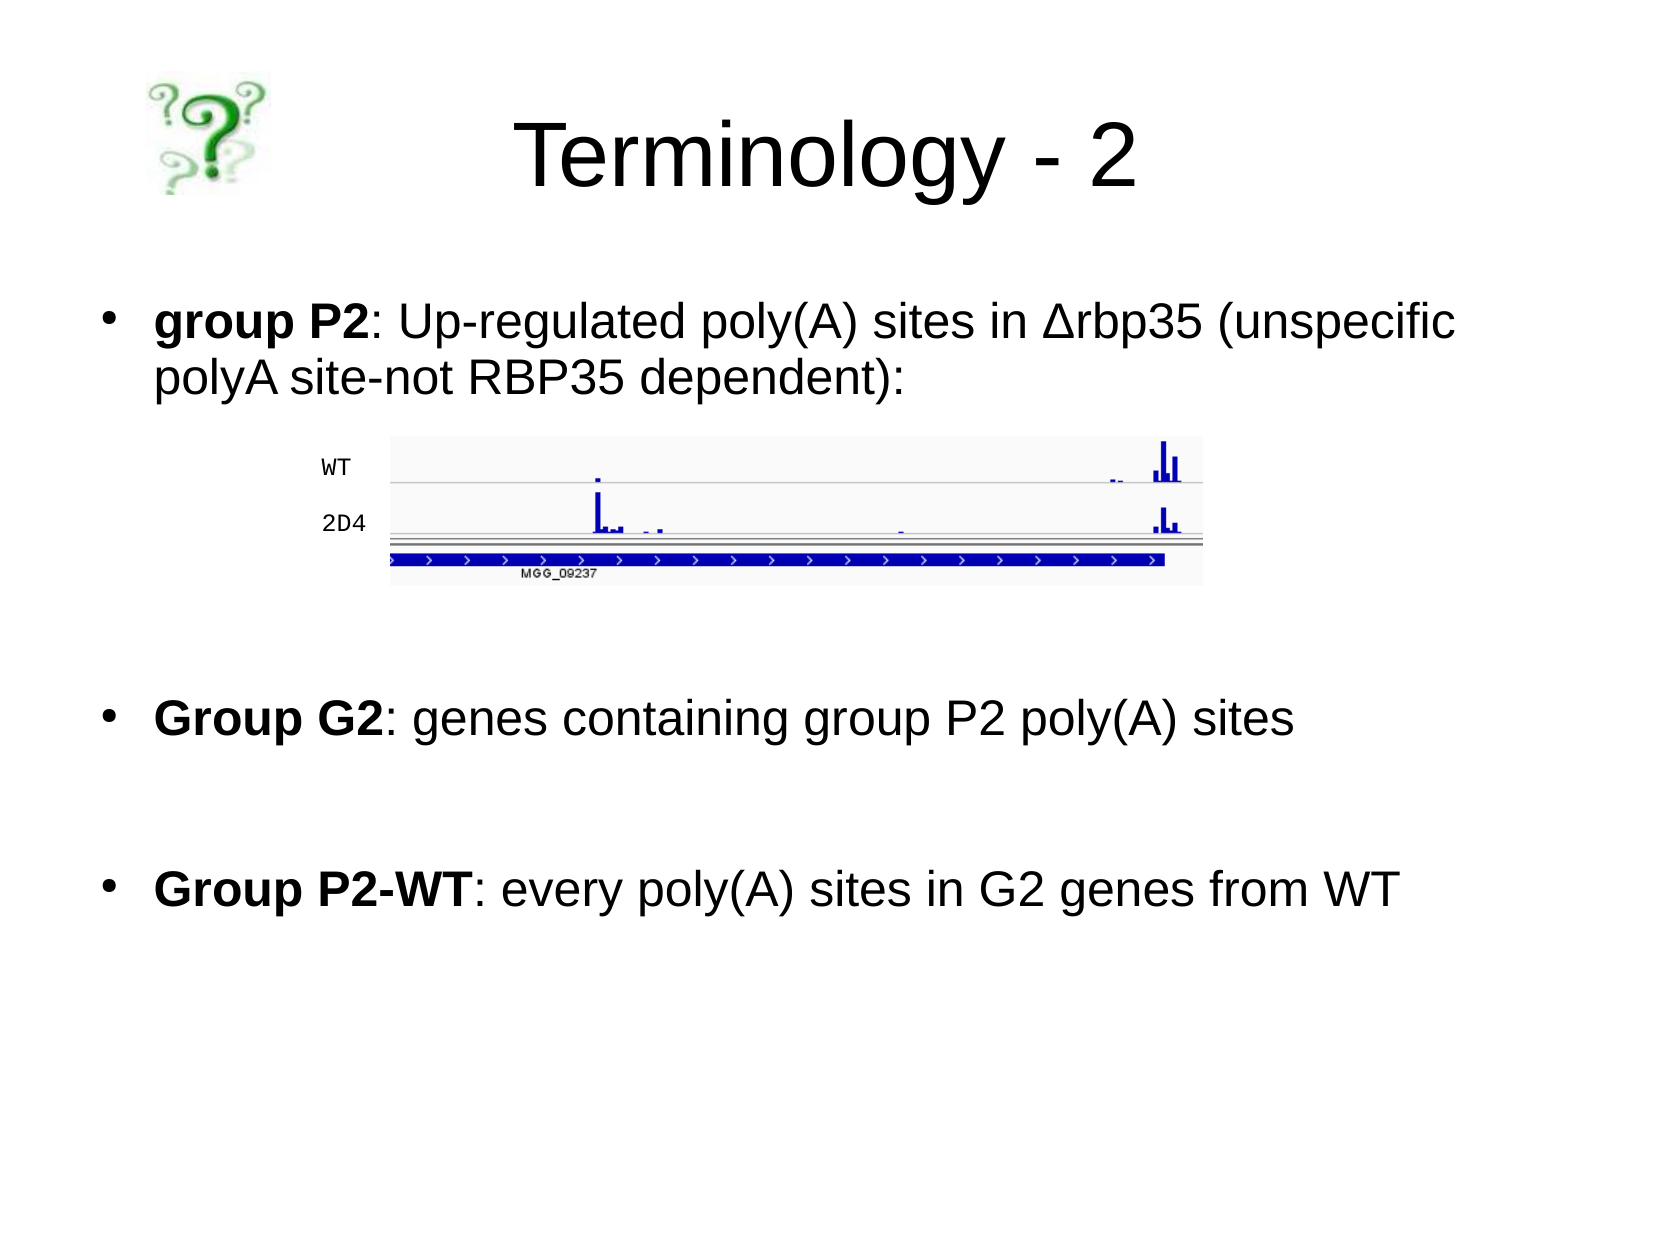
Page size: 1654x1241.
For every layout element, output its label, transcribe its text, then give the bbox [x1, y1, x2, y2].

picture [390, 436, 1203, 586]
text_box group P2: Up-regulated poly(A) sites in Δrbp35 (unspecific polyA site-not RBP35 dependent): Group G2: genes containing group P2 poly(A) sites Group P2-WT: every poly(A) sites in G2 genes from WT [82, 290, 1571, 1010]
text_box WT 2D4 [306, 447, 382, 547]
picture [146, 71, 271, 196]
title Terminology - 2 [82, 49, 1571, 257]
